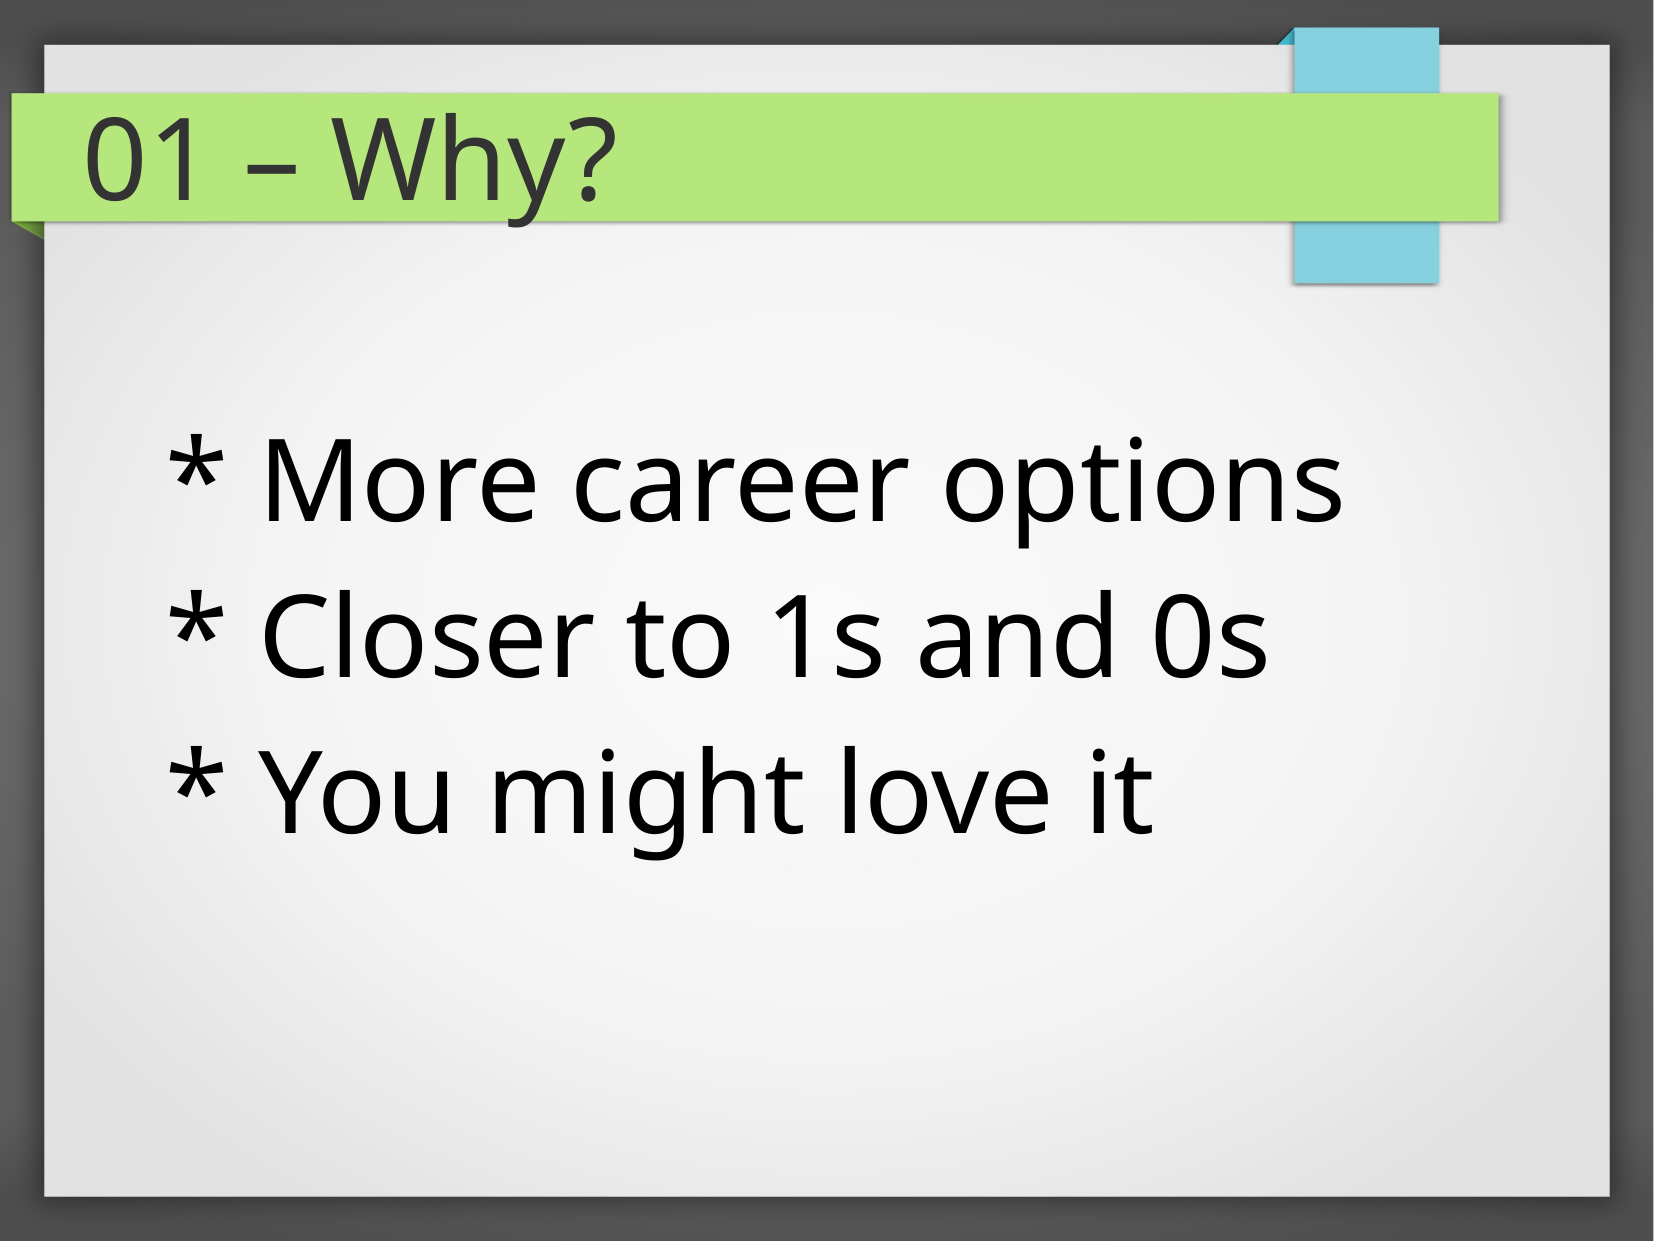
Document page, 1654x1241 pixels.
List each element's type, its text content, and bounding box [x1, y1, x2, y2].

subtitle * More career options * Closer to 1s and 0s * You might love it [165, 243, 1538, 1056]
picture [0, 0, 1654, 1241]
title 01 – Why? [82, 102, 1465, 209]
